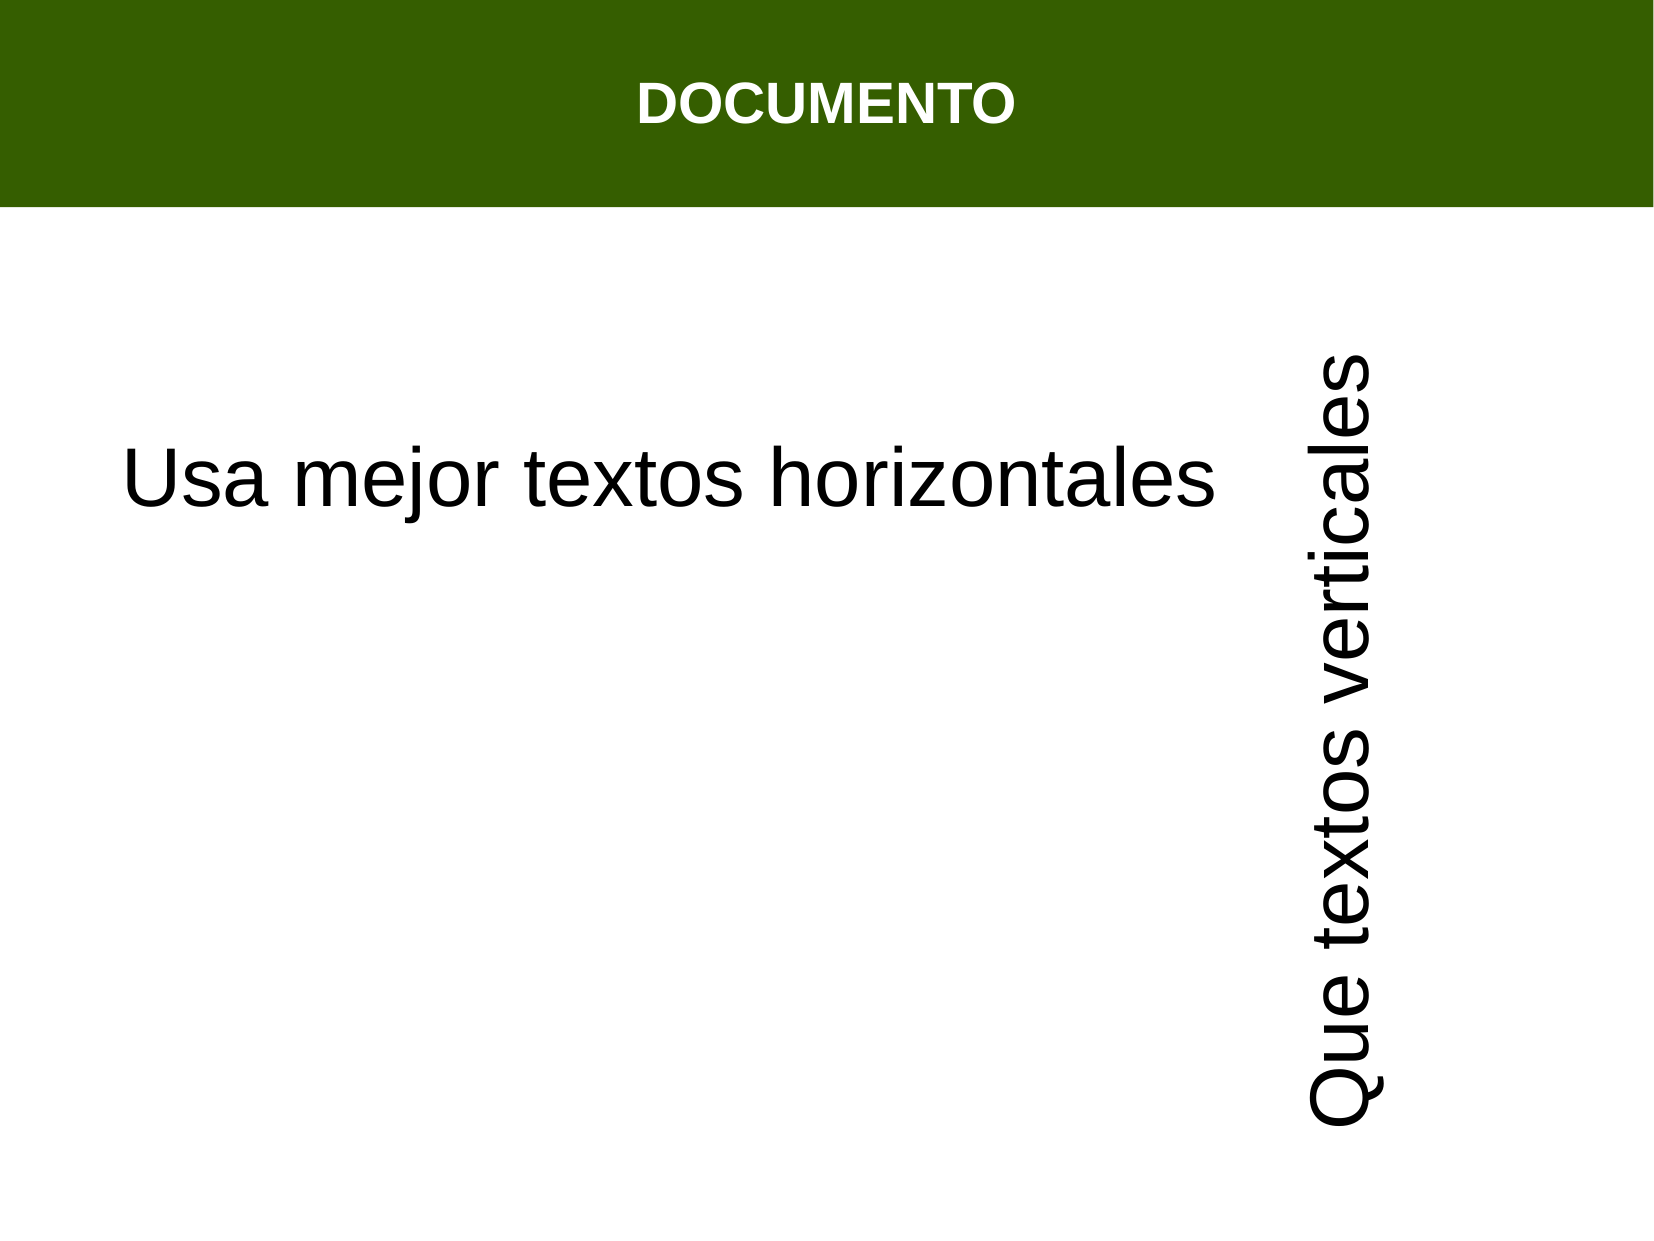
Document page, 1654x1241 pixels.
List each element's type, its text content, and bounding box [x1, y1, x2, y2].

text_box Que textos verticales [1285, 295, 1394, 1146]
text_box Usa mejor textos horizontales [106, 423, 1252, 532]
title DOCUMENTO [0, 0, 1654, 208]
